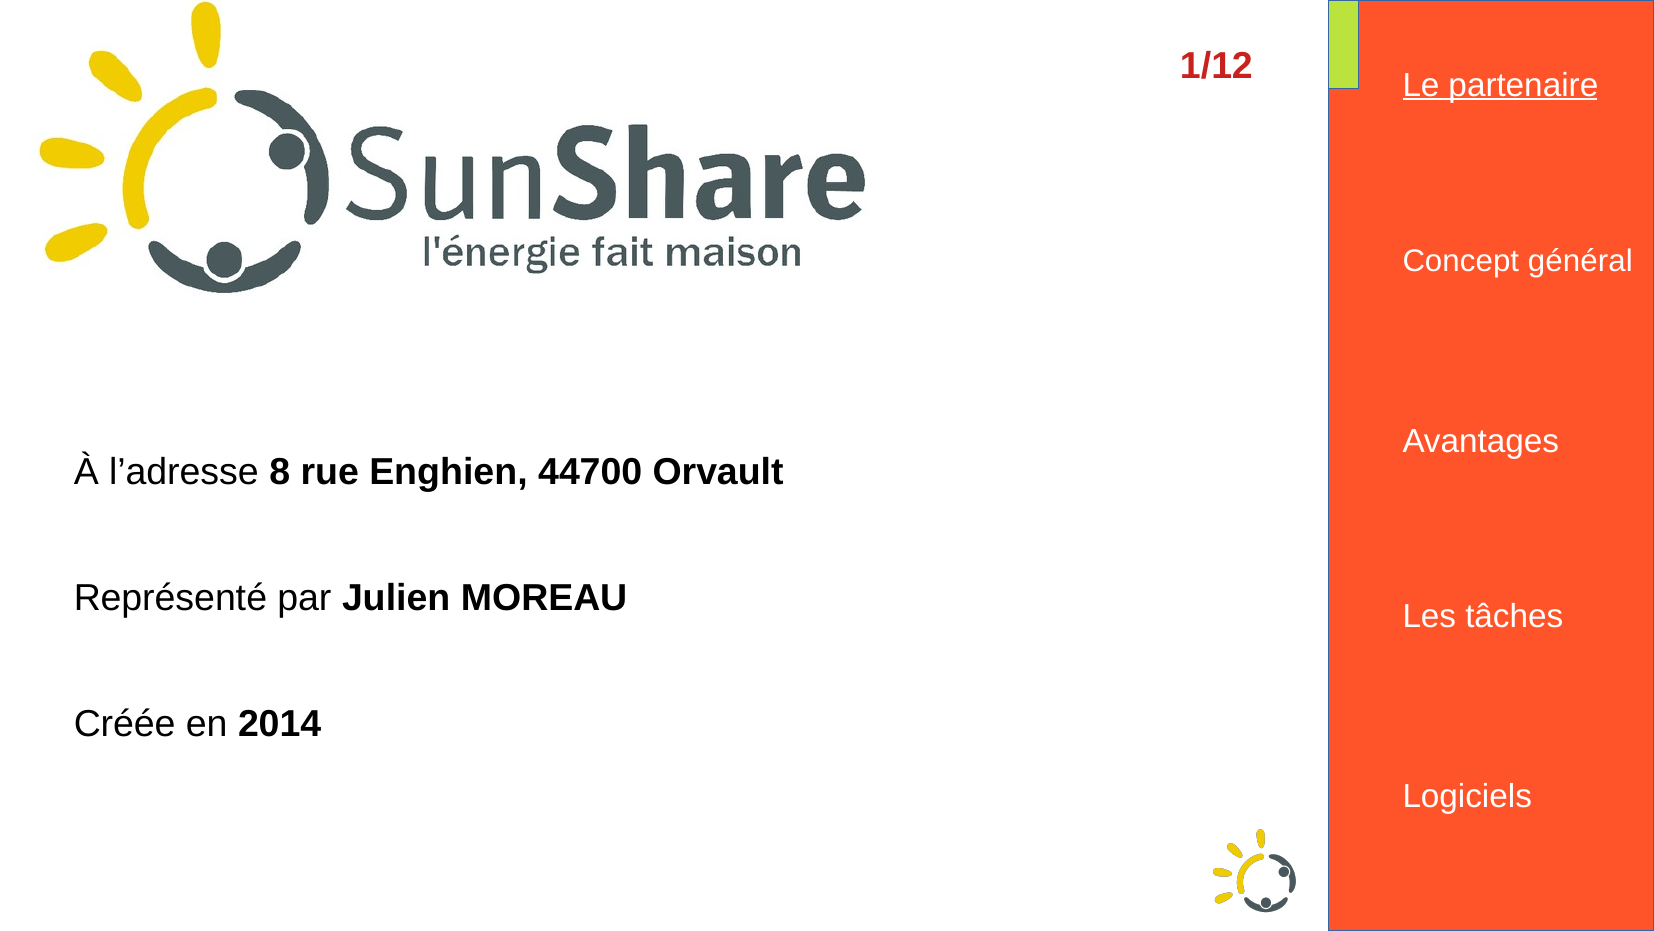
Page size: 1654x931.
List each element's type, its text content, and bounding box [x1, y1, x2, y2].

picture [29, 0, 903, 300]
text_box [1387, 59, 1654, 148]
picture [1210, 826, 1300, 916]
text_box À l’adresse 8 rue Enghien, 44700 Orvault Représenté par Julien MOREAU Créée en 2014 [59, 442, 857, 752]
text_box [1328, 0, 1359, 89]
